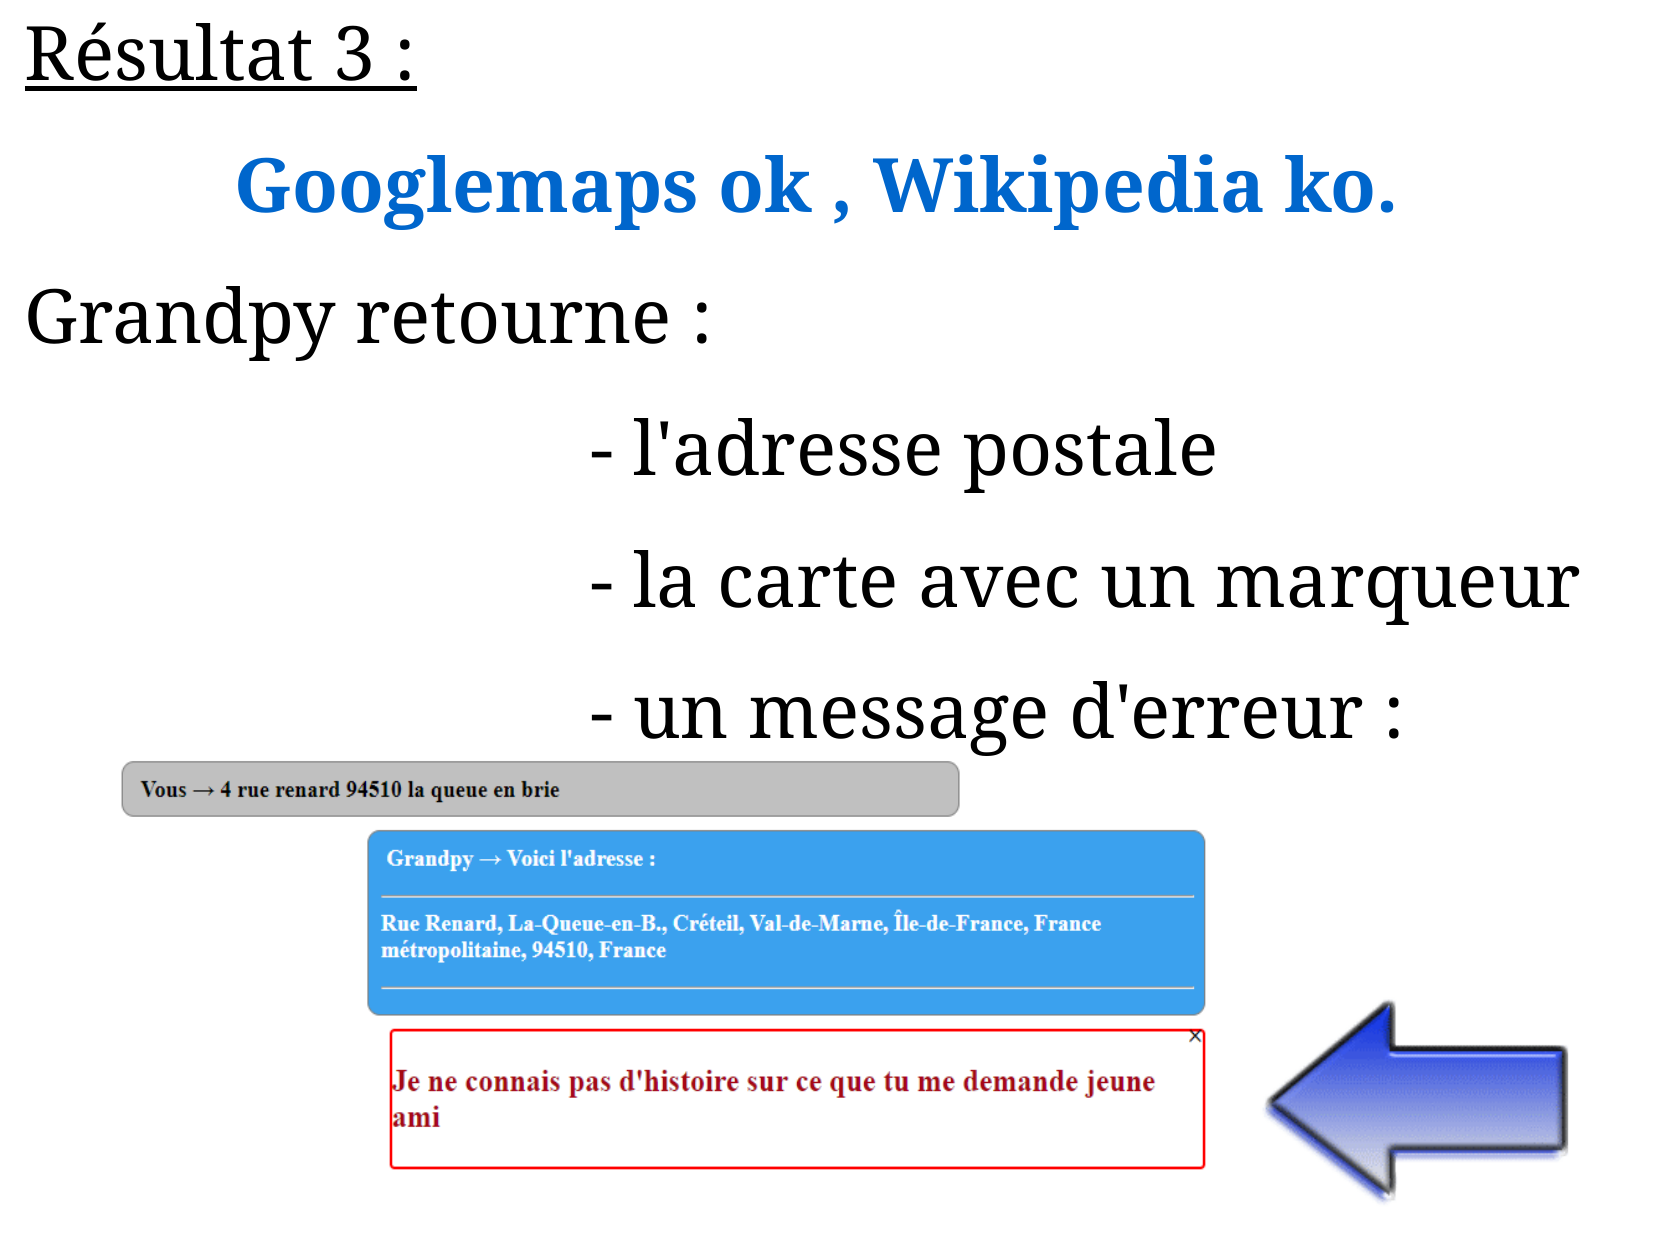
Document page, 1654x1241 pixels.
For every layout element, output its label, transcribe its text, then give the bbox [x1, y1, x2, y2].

picture [118, 756, 1229, 1188]
picture [1255, 984, 1611, 1221]
list Résultat 3 : Googlemaps ok , Wikipedia ko. Grandpy retourne : - l'adresse postale - la carte avec un marqueur - un message d'erreur : [24, 0, 1611, 1198]
